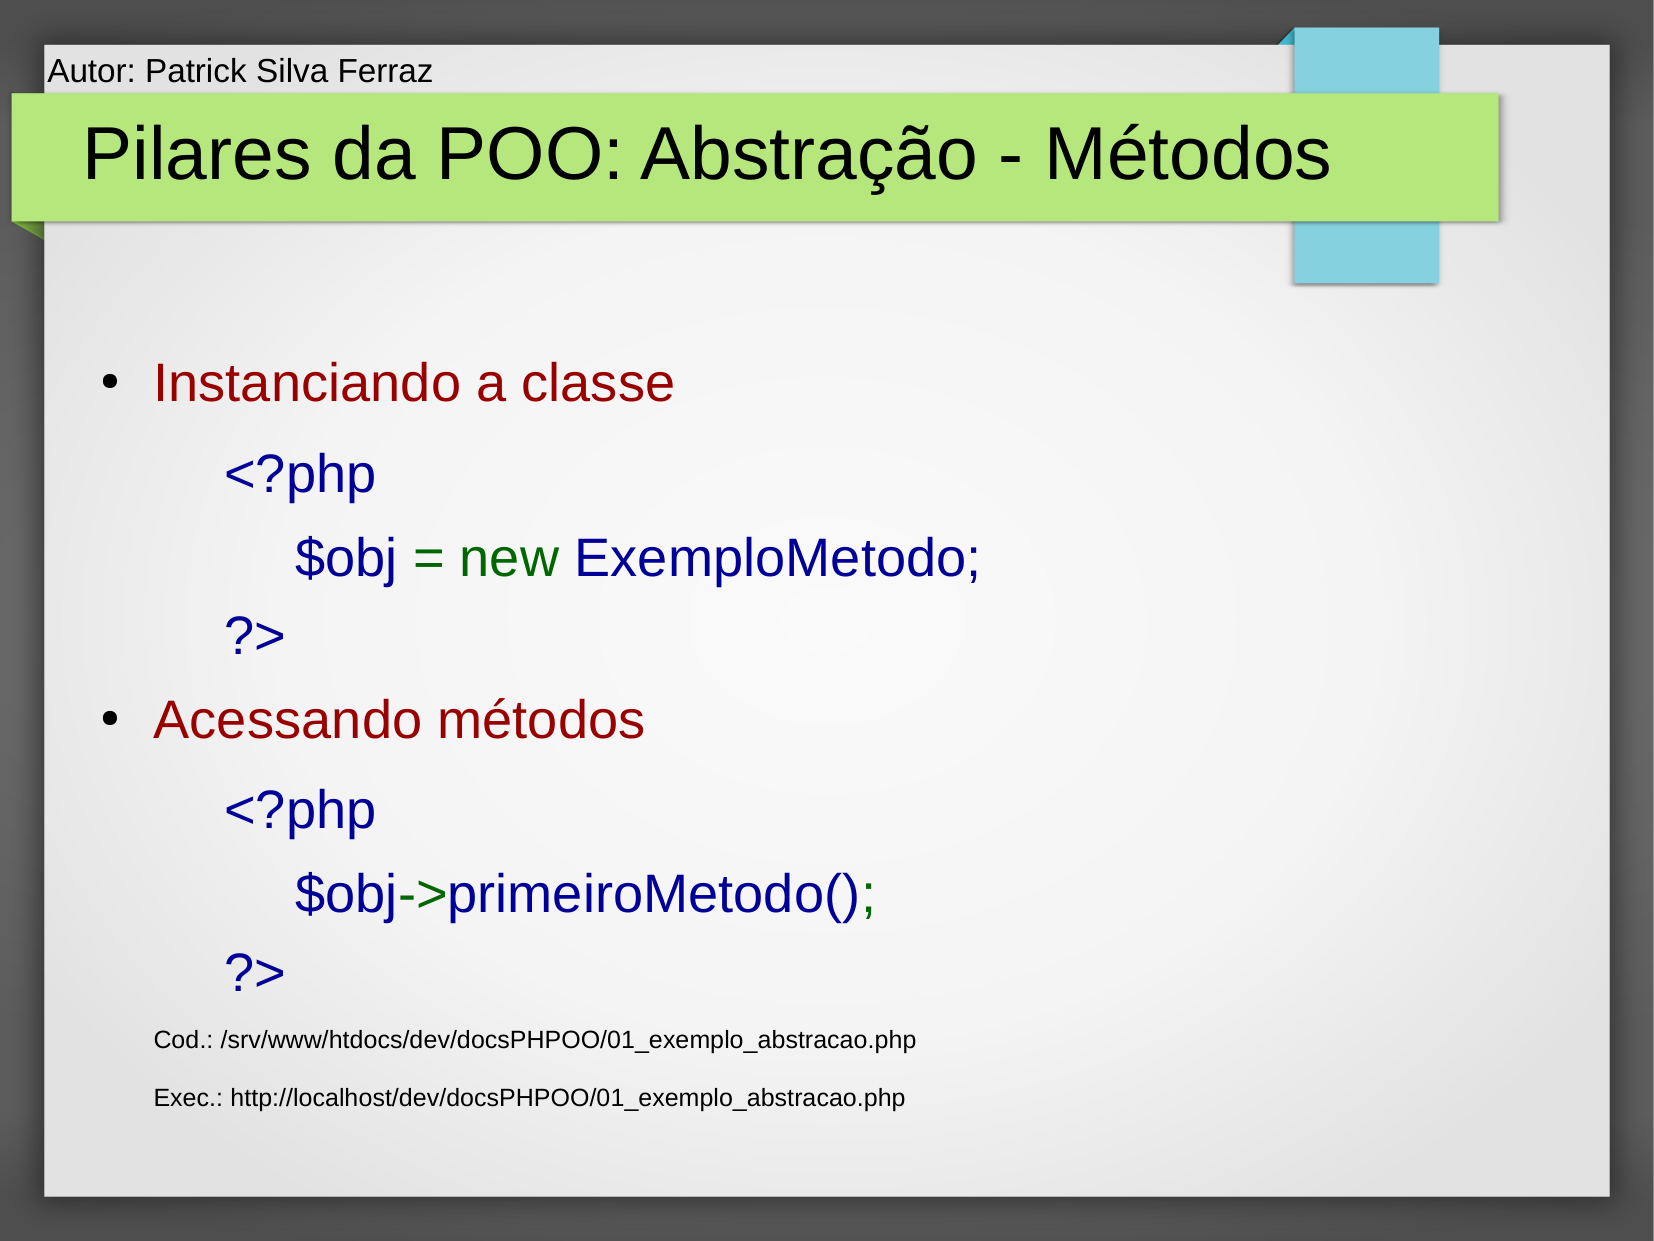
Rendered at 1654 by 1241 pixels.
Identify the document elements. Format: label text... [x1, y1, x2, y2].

text_box Autor: Patrick Silva Ferraz [47, 47, 876, 95]
title Pilares da POO: Abstração - Métodos [82, 69, 1501, 238]
picture [0, 0, 1654, 1241]
list Instanciando a classe <?php $obj = new ExemploMetodo; ?> Acessando métodos <?php $obj->primeiroMetodo(); ?> Cod.: /srv/www/htdocs/dev/docsPHPOO/01_exemplo_abstracao.php Exec.: http://localhost/dev/docsPHPOO/01_exemplo_abstracao.php [82, 295, 1571, 1170]
